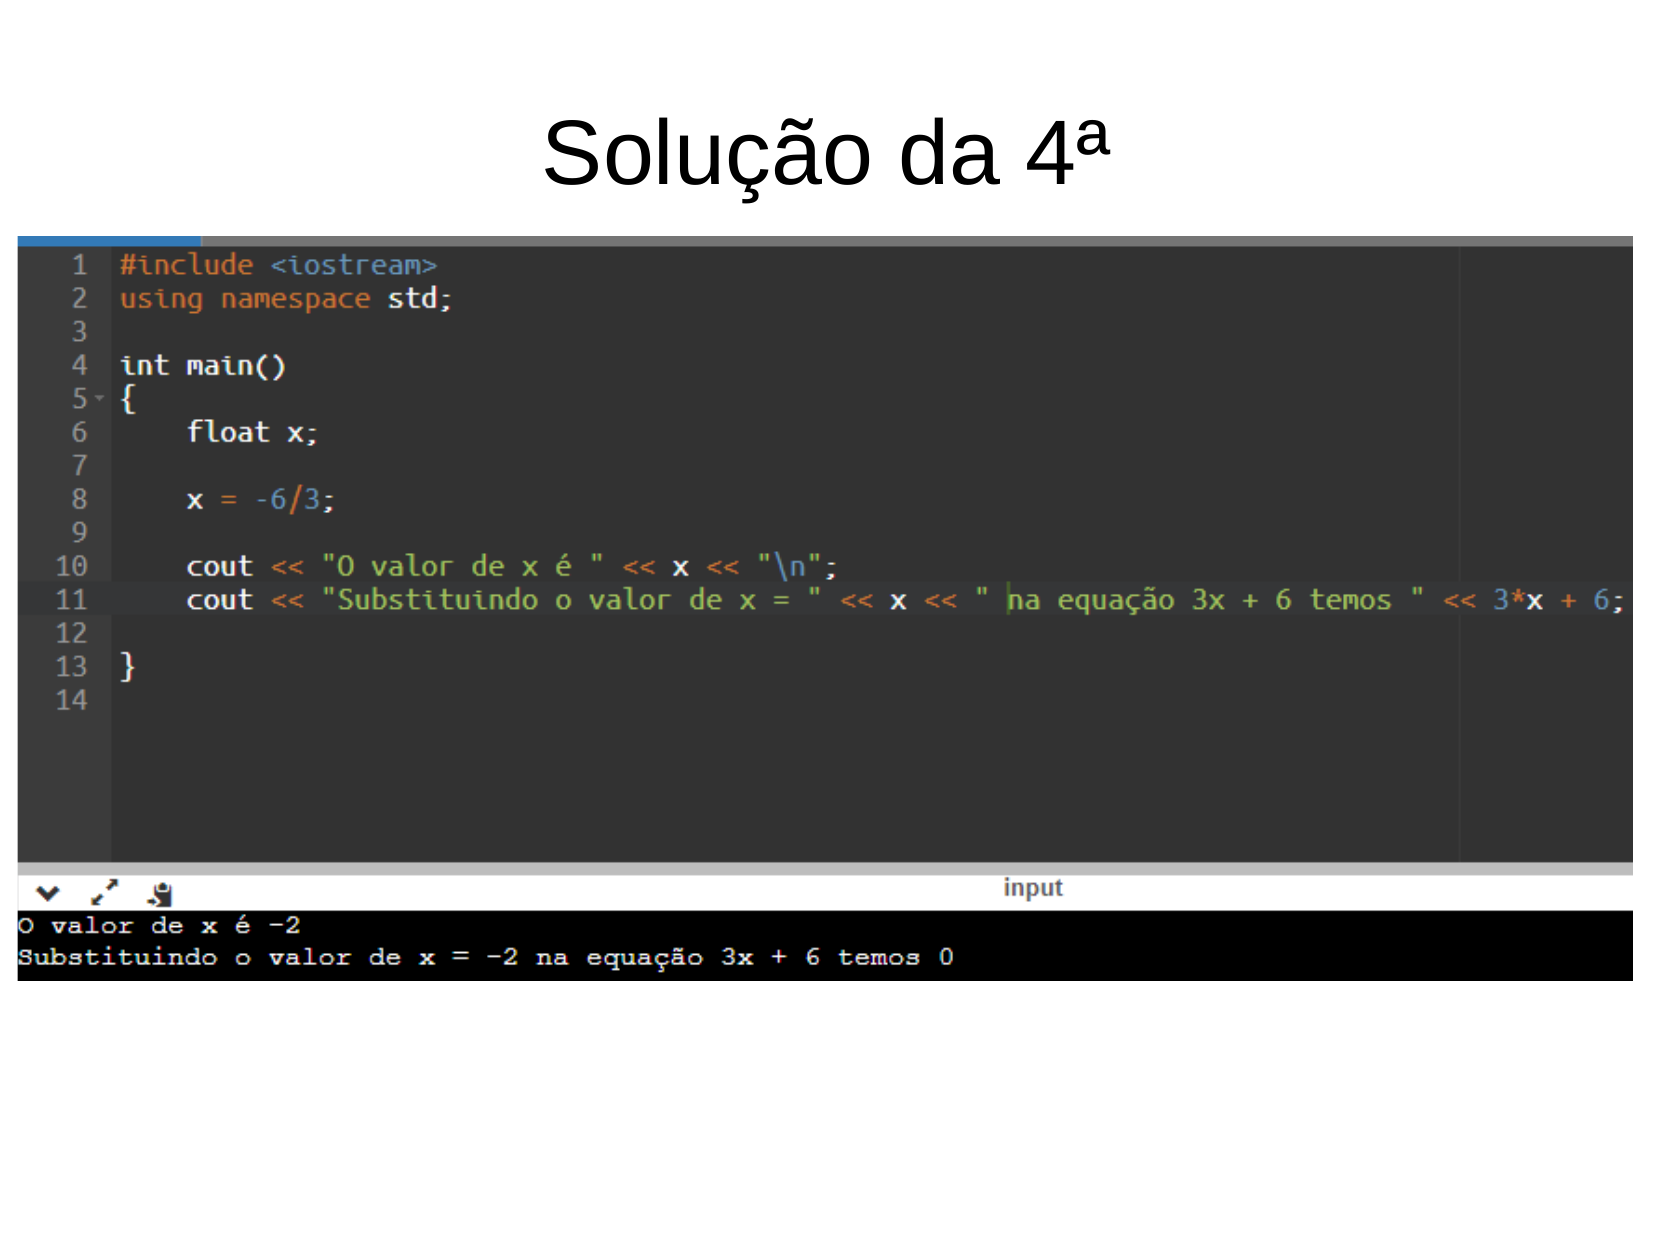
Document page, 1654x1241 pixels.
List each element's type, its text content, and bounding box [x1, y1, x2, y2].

picture [17, 236, 1633, 981]
title Solução da 4ª [82, 49, 1571, 236]
